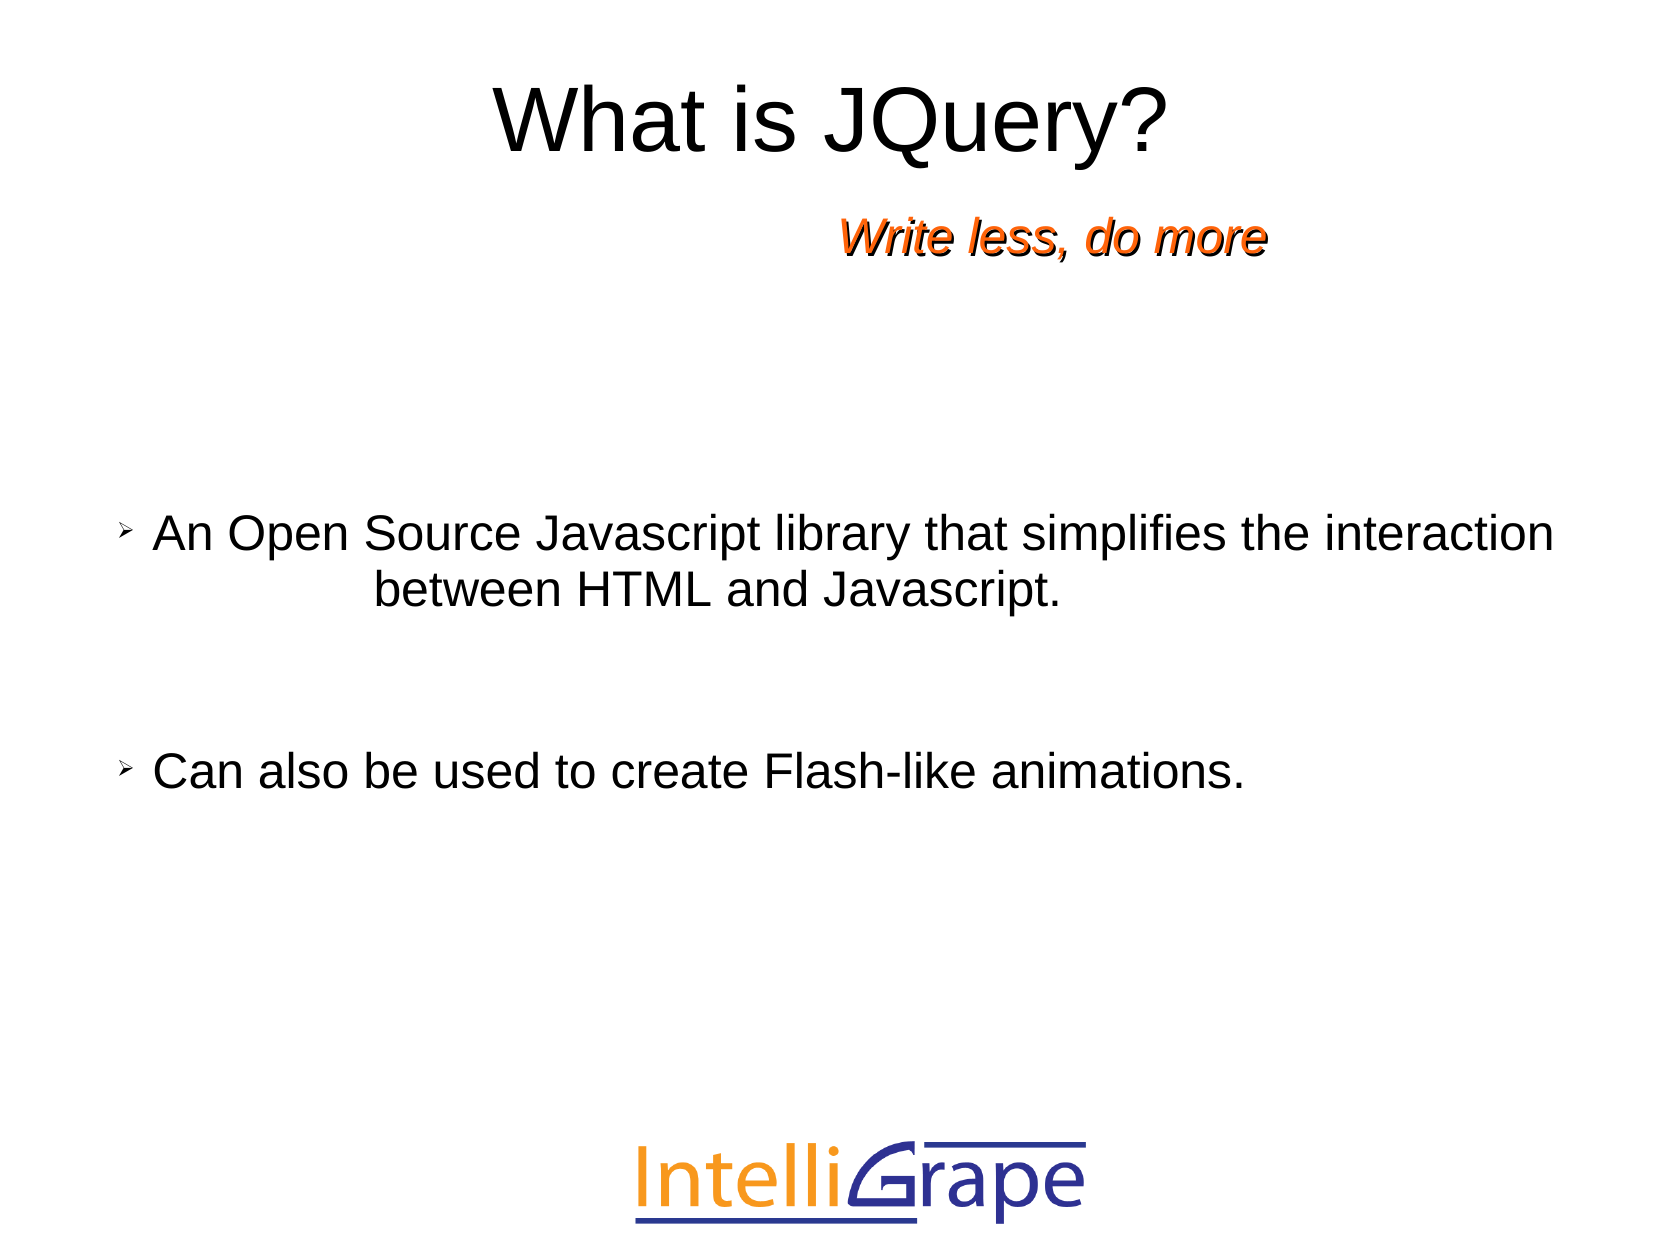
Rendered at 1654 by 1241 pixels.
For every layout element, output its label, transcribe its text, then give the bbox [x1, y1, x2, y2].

title What is JQuery? Write less, do more [88, 68, 1576, 274]
picture [631, 1129, 1088, 1229]
subtitle An Open Source Javascript library that simplifies the interaction between HTML and Javascript. Can also be used to create Flash-like animations. [82, 242, 1570, 1062]
